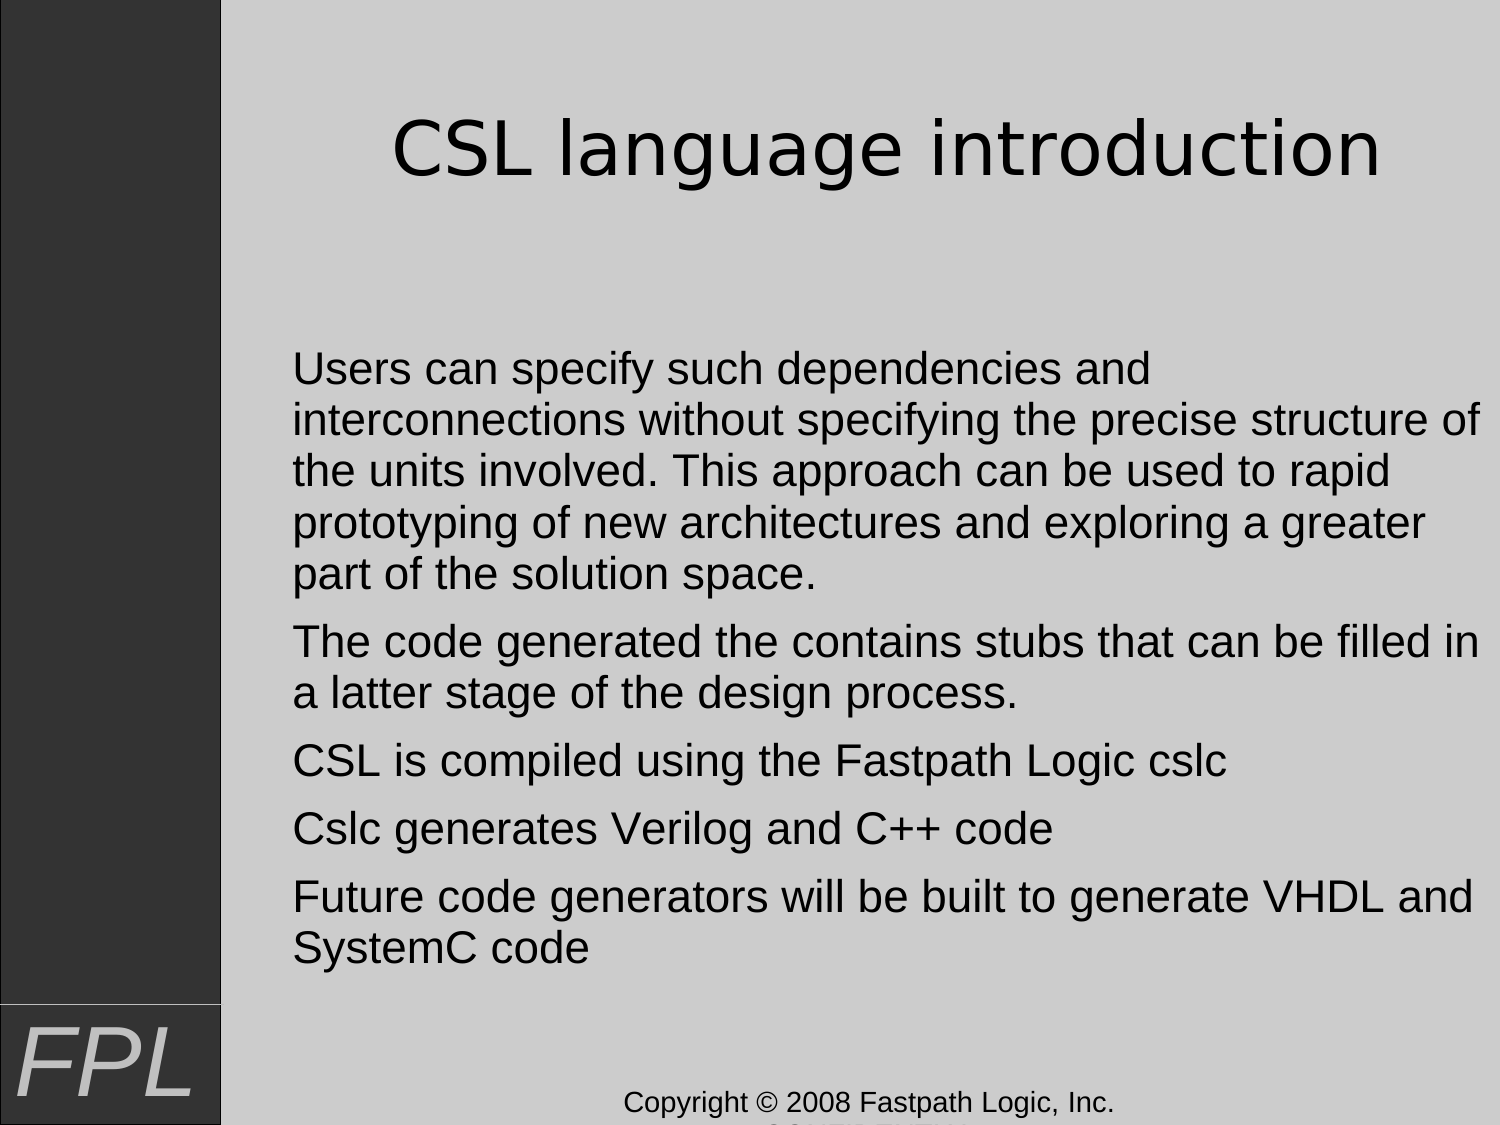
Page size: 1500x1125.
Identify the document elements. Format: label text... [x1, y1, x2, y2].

subtitle Users can specify such dependencies and interconnections without specifying the precise structure of the units involved. This approach can be used to rapid prototyping of new architectures and exploring a greater part of the solution space. The code generated the contains stubs that can be filled in a latter stage of the design process. CSL is compiled using the Fastpath Logic cslc Cslc generates Verilog and C++ code Future code generators will be built to generate VHDL and SystemC code [292, 247, 1483, 1070]
title CSL language introduction [387, 52, 1388, 247]
